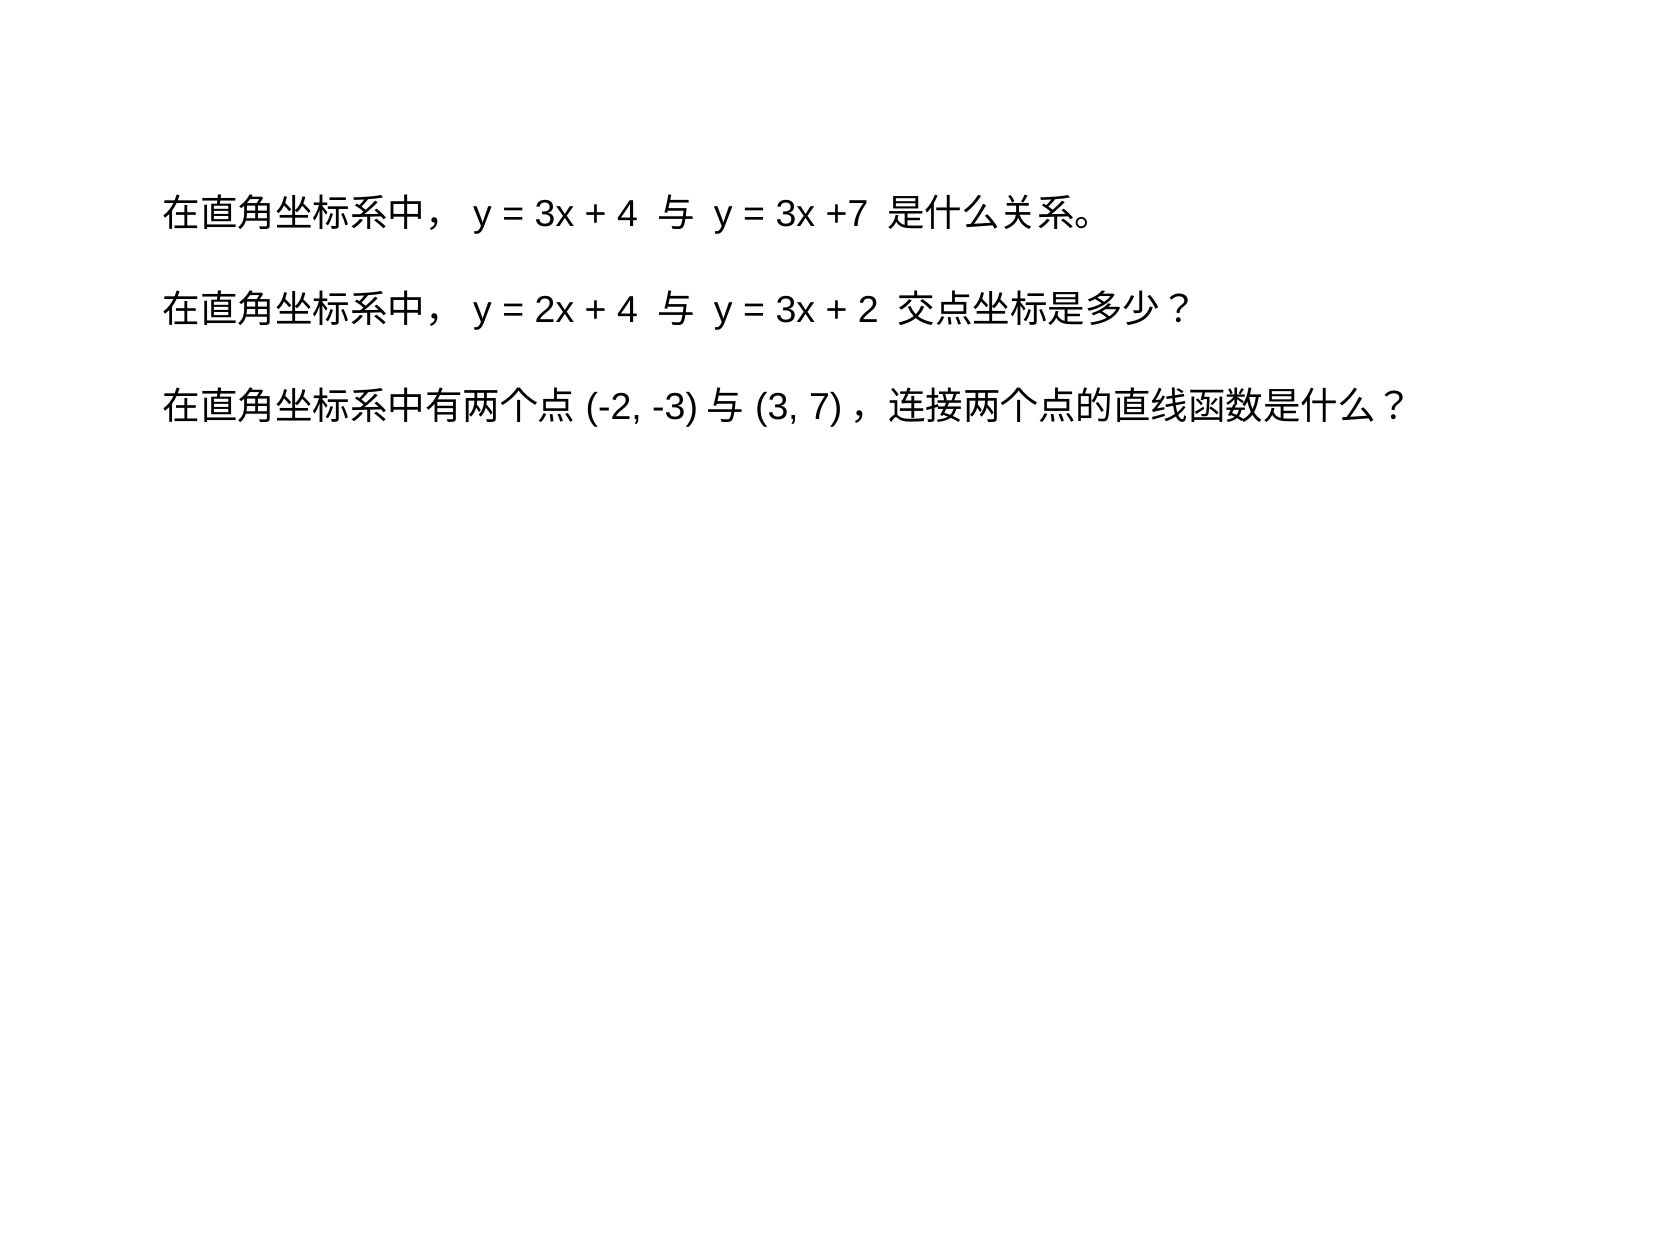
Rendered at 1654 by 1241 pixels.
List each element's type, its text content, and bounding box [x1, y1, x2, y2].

text_box 在直角坐标系中，y = 3x + 4 与 y = 3x +7 是什么关系。 在直角坐标系中，y = 2x + 4 与 y = 3x + 2 交点坐标是多少？ 在直角坐标系中有两个点(-2, -3)与(3, 7)，连接两个点的直线函数是什么？ [147, 175, 1536, 401]
